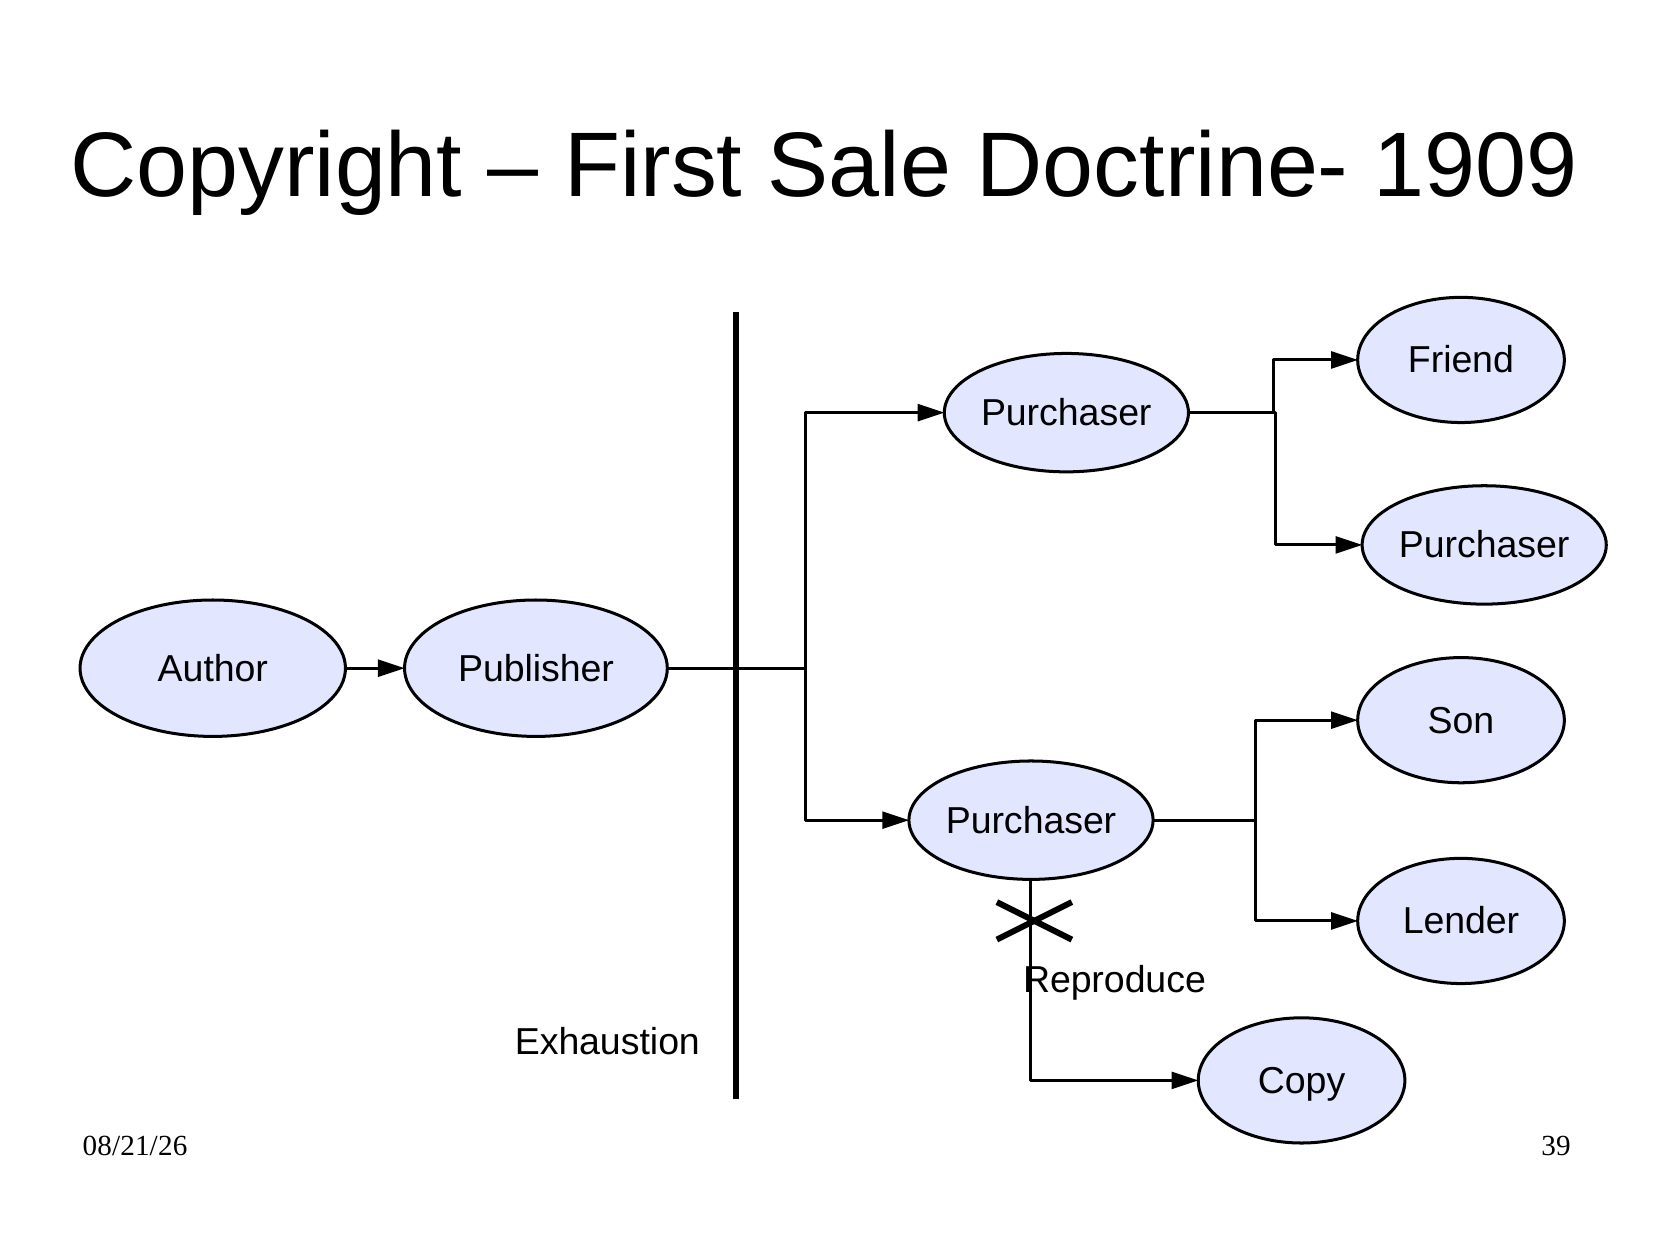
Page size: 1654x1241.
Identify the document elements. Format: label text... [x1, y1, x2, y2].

text_box Author [80, 600, 346, 737]
text_box Purchaser [908, 760, 1154, 880]
text_box Son [1357, 657, 1565, 783]
text_box Copy [1198, 1017, 1405, 1144]
text_box Exhaustion [475, 1012, 739, 1070]
text_box Purchaser [944, 353, 1189, 472]
text_box Publisher [404, 600, 668, 737]
title Copyright – First Sale Doctrine- 1909 [37, 61, 1613, 269]
text_box Purchaser [1362, 485, 1607, 605]
text_box Friend [1357, 297, 1565, 423]
text_box Lender [1357, 858, 1565, 984]
